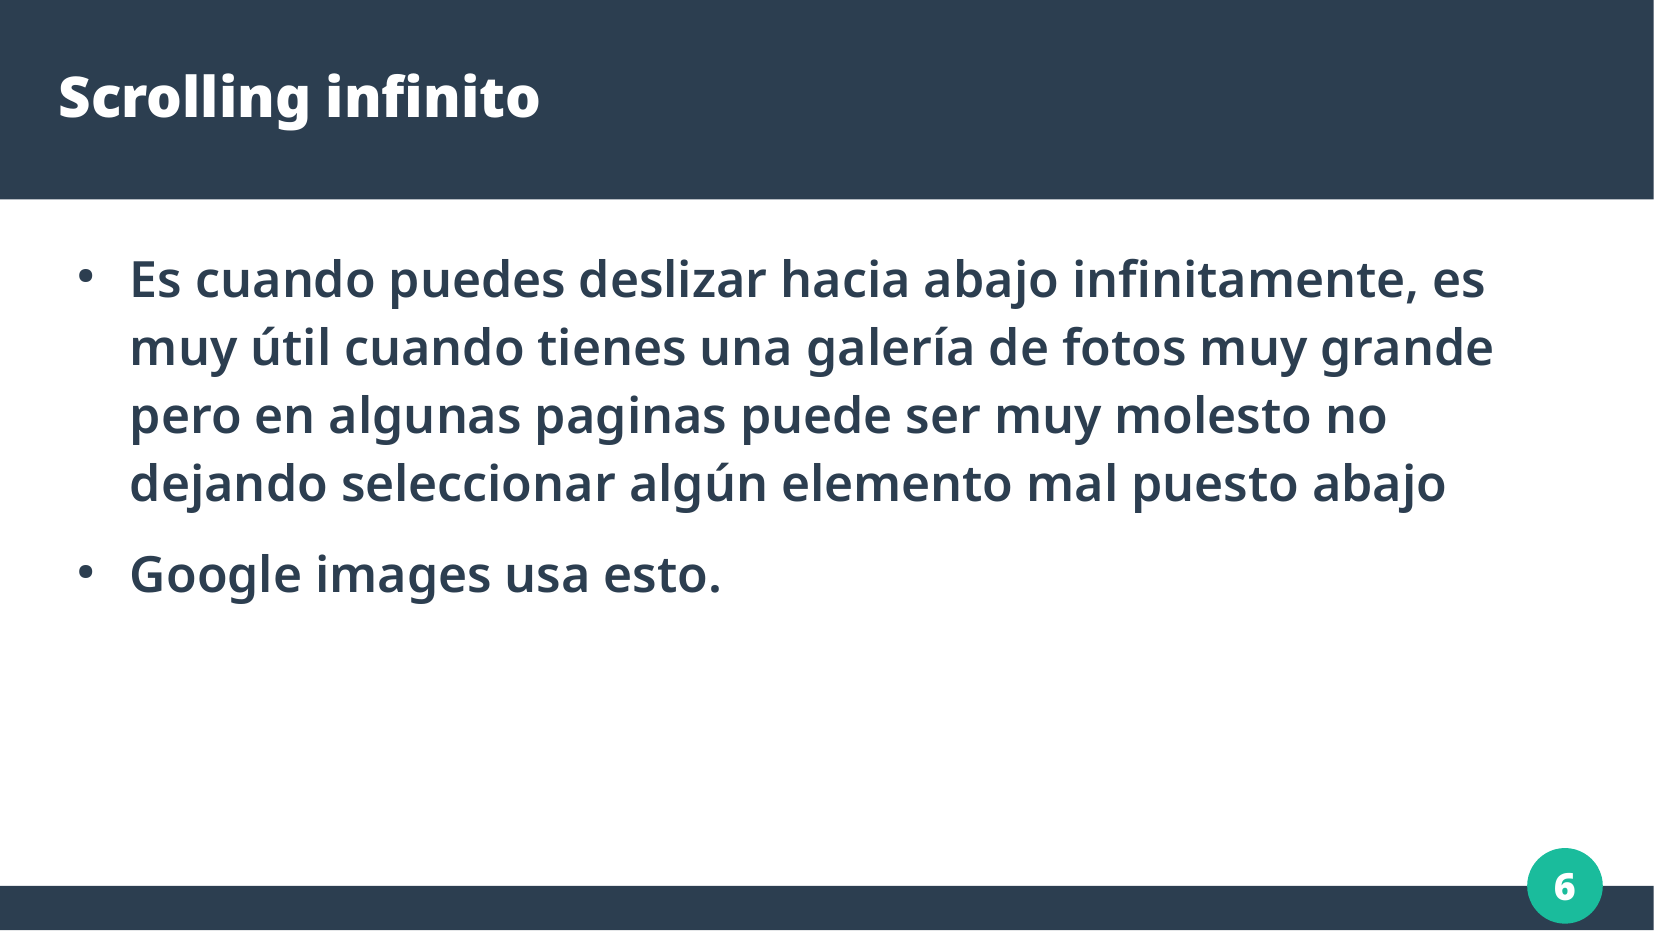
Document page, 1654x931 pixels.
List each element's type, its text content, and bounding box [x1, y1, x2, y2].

title Scrolling infinito [59, 37, 1595, 156]
list Es cuando puedes deslizar hacia abajo infinitamente, es muy útil cuando tienes una galería de fotos muy grande pero en algunas paginas puede ser muy molesto no dejando seleccionar algún elemento mal puesto abajo Google images usa esto. [59, 243, 1595, 864]
